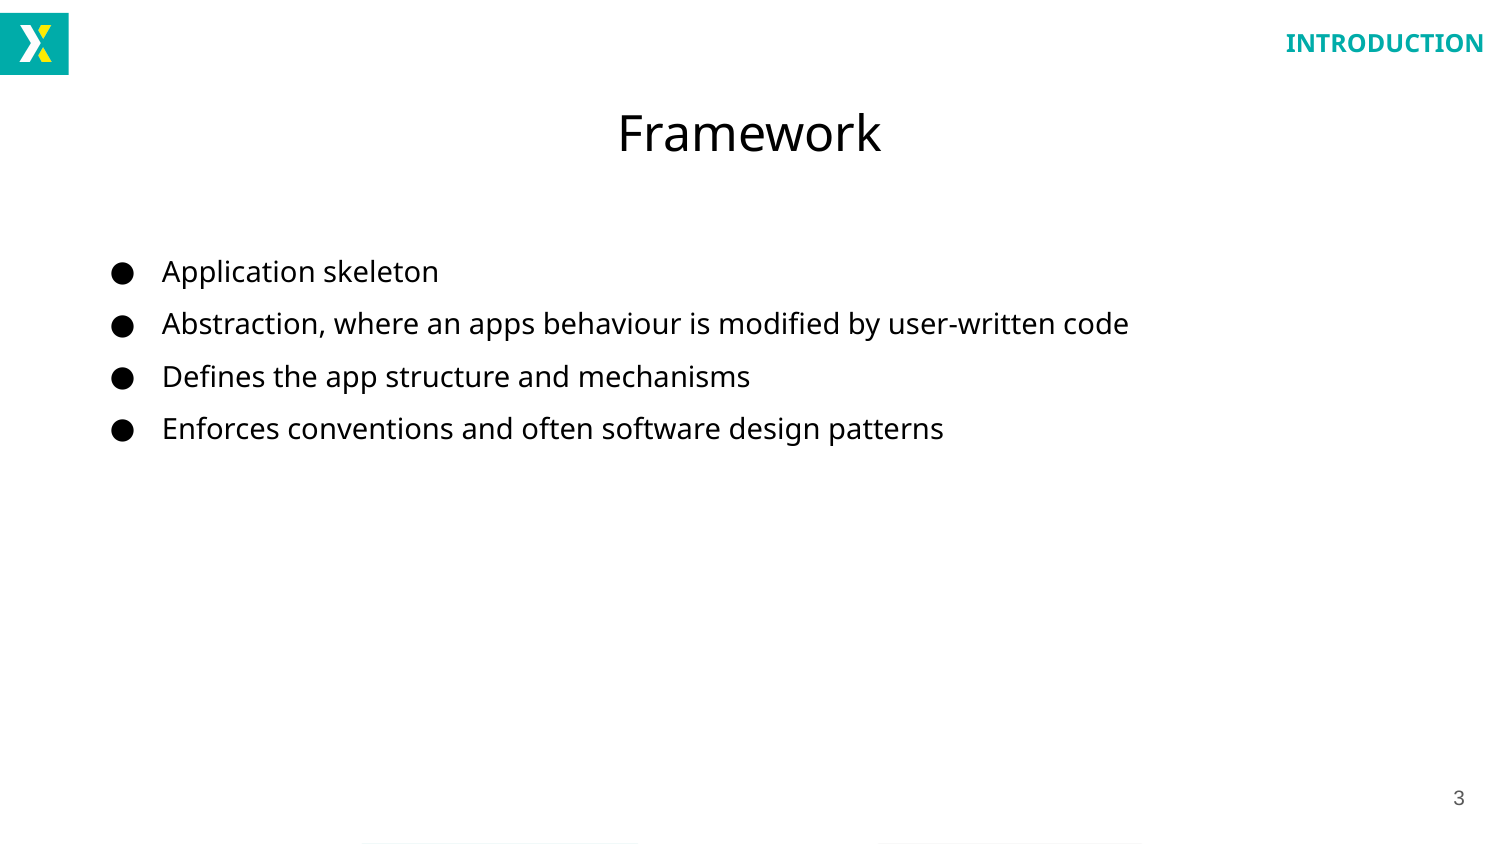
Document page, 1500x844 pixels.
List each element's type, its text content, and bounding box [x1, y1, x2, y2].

picture [17, 25, 54, 62]
text_box Application skeleton Abstraction, where an apps behaviour is modified by user-written code Defines the app structure and mechanisms Enforces conventions and often software design patterns [71, 220, 1367, 664]
slide_number <number> [1389, 764, 1480, 830]
text_box Framework [115, 86, 1385, 181]
